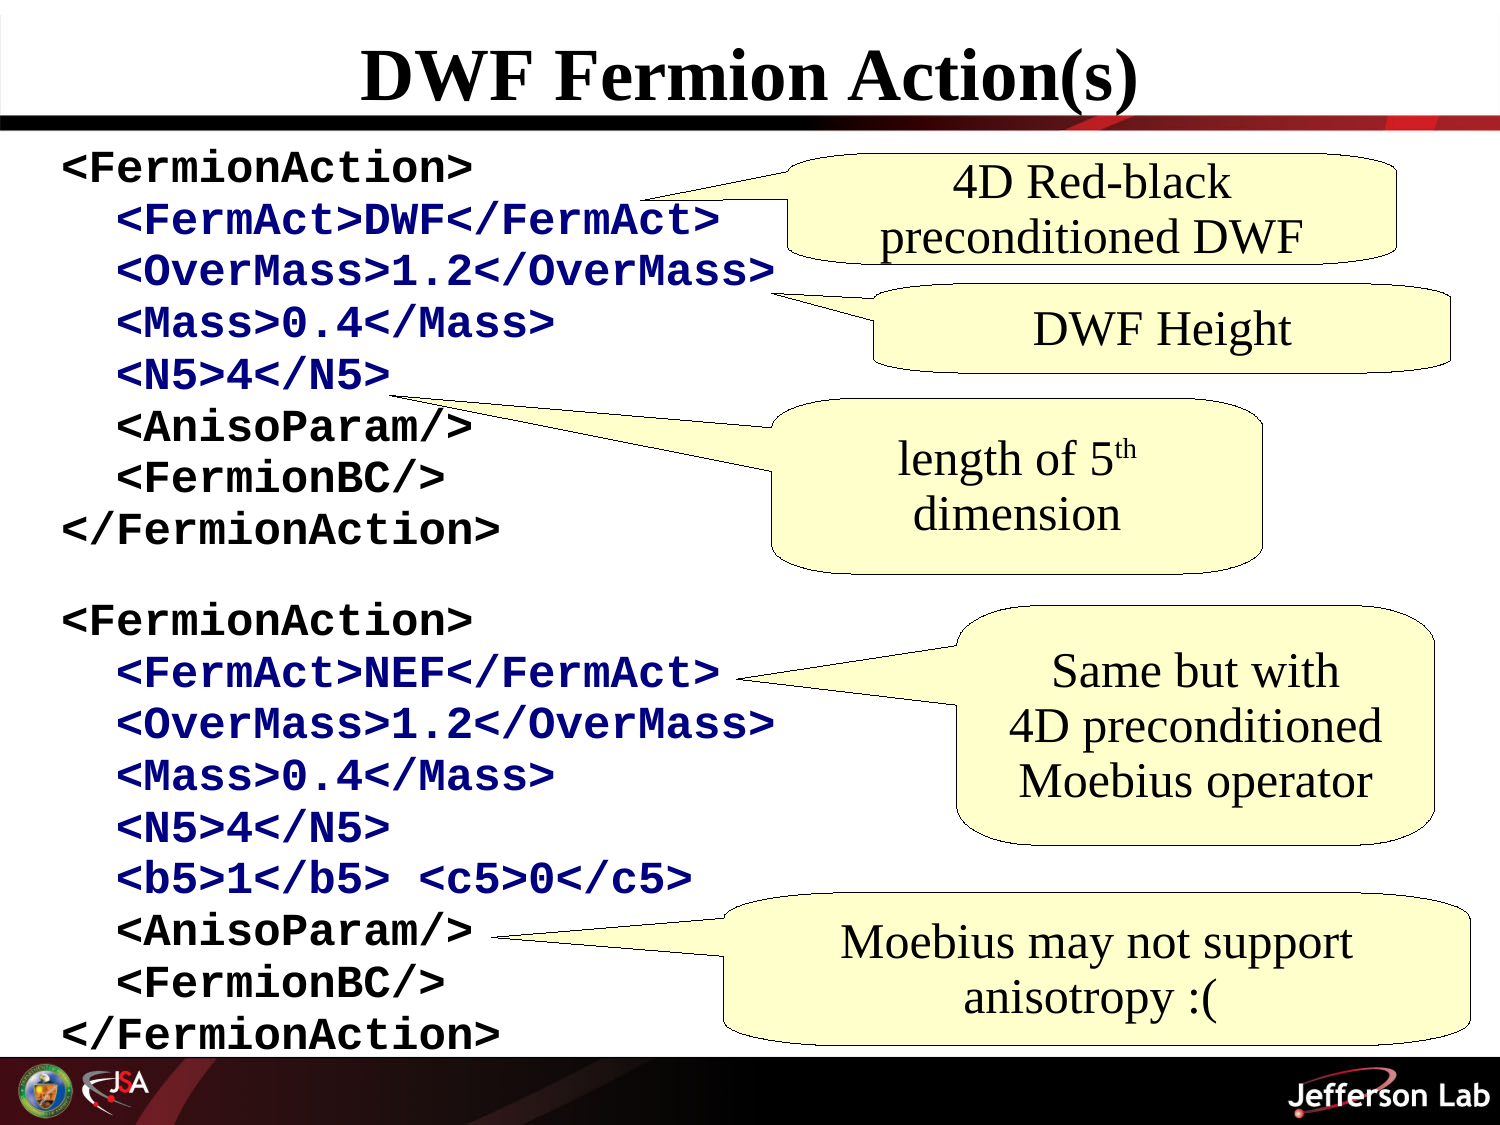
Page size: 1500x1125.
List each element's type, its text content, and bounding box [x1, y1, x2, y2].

text_box Same but with 4D preconditioned Moebius operator [736, 605, 1435, 846]
picture [0, 0, 1500, 1125]
text_box <FermionAction> <FermAct>NEF</FermAct> <OverMass>1.2</OverMass> <Mass>0.4</Mass> <N5>4</N5> <b5>1</b5> <c5>0</c5> <AnisoParam/> <FermionBC/> </FermionAction> [46, 589, 1247, 1071]
text_box Moebius may not support anisotropy :( [491, 892, 1471, 1046]
text_box length of 5th dimension [389, 395, 1263, 575]
text_box 4D Red-black preconditioned DWF [640, 153, 1397, 265]
text_box <FermionAction> <FermAct>DWF</FermAct> <OverMass>1.2</OverMass> <Mass>0.4</Mass> <N5>4</N5> <AnisoParam/> <FermionBC/> </FermionAction> [46, 137, 1247, 574]
title DWF Fermion Action(s) [112, 7, 1388, 143]
text_box DWF Height [771, 283, 1451, 374]
